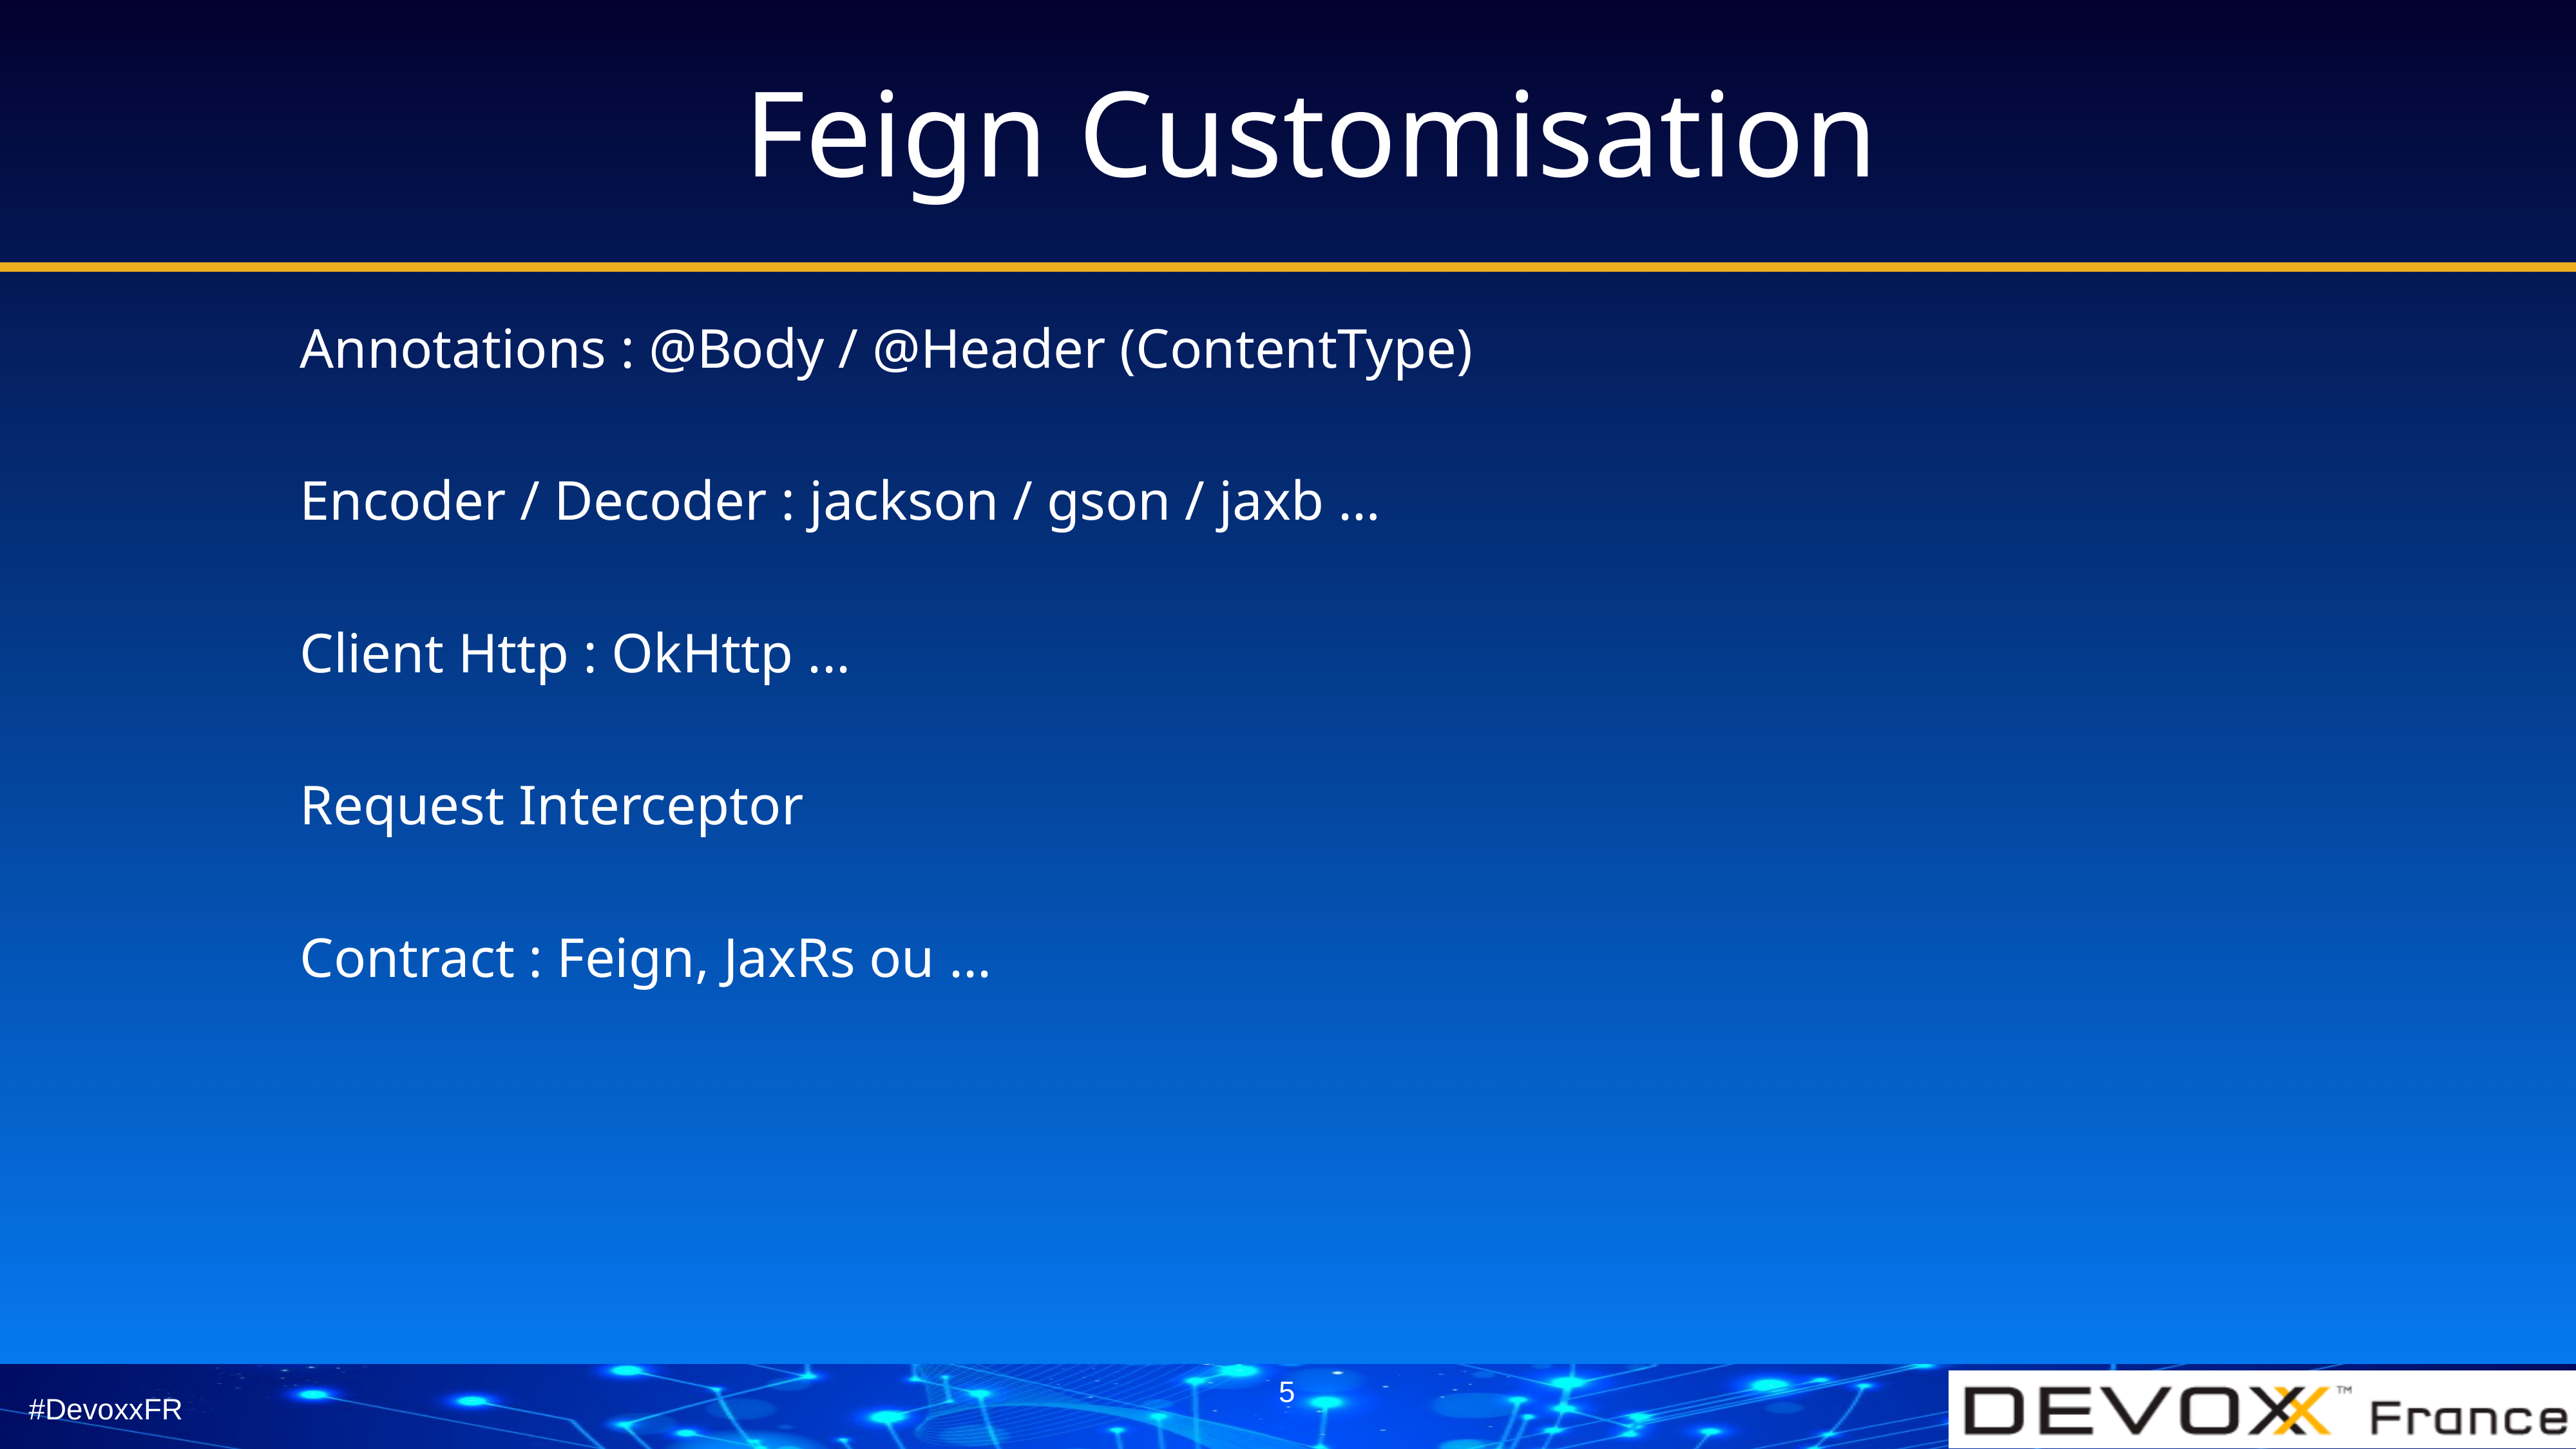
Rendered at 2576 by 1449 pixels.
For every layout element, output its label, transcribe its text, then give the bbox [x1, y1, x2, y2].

title Feign Customisation [300, 14, 2322, 247]
picture [0, 272, 2576, 1449]
picture [755, 1446, 766, 1449]
text_box 5 [1270, 1375, 1304, 1427]
list Annotations : @Body / @Header (ContentType) Encoder / Decoder : jackson / gson / jaxb … Client Http : OkHttp ... Request Interceptor Contract : Feign, JaxRs ou ... [300, 310, 2322, 1326]
picture [1316, 1446, 1325, 1449]
picture [0, 0, 2576, 262]
picture [749, 1440, 758, 1444]
